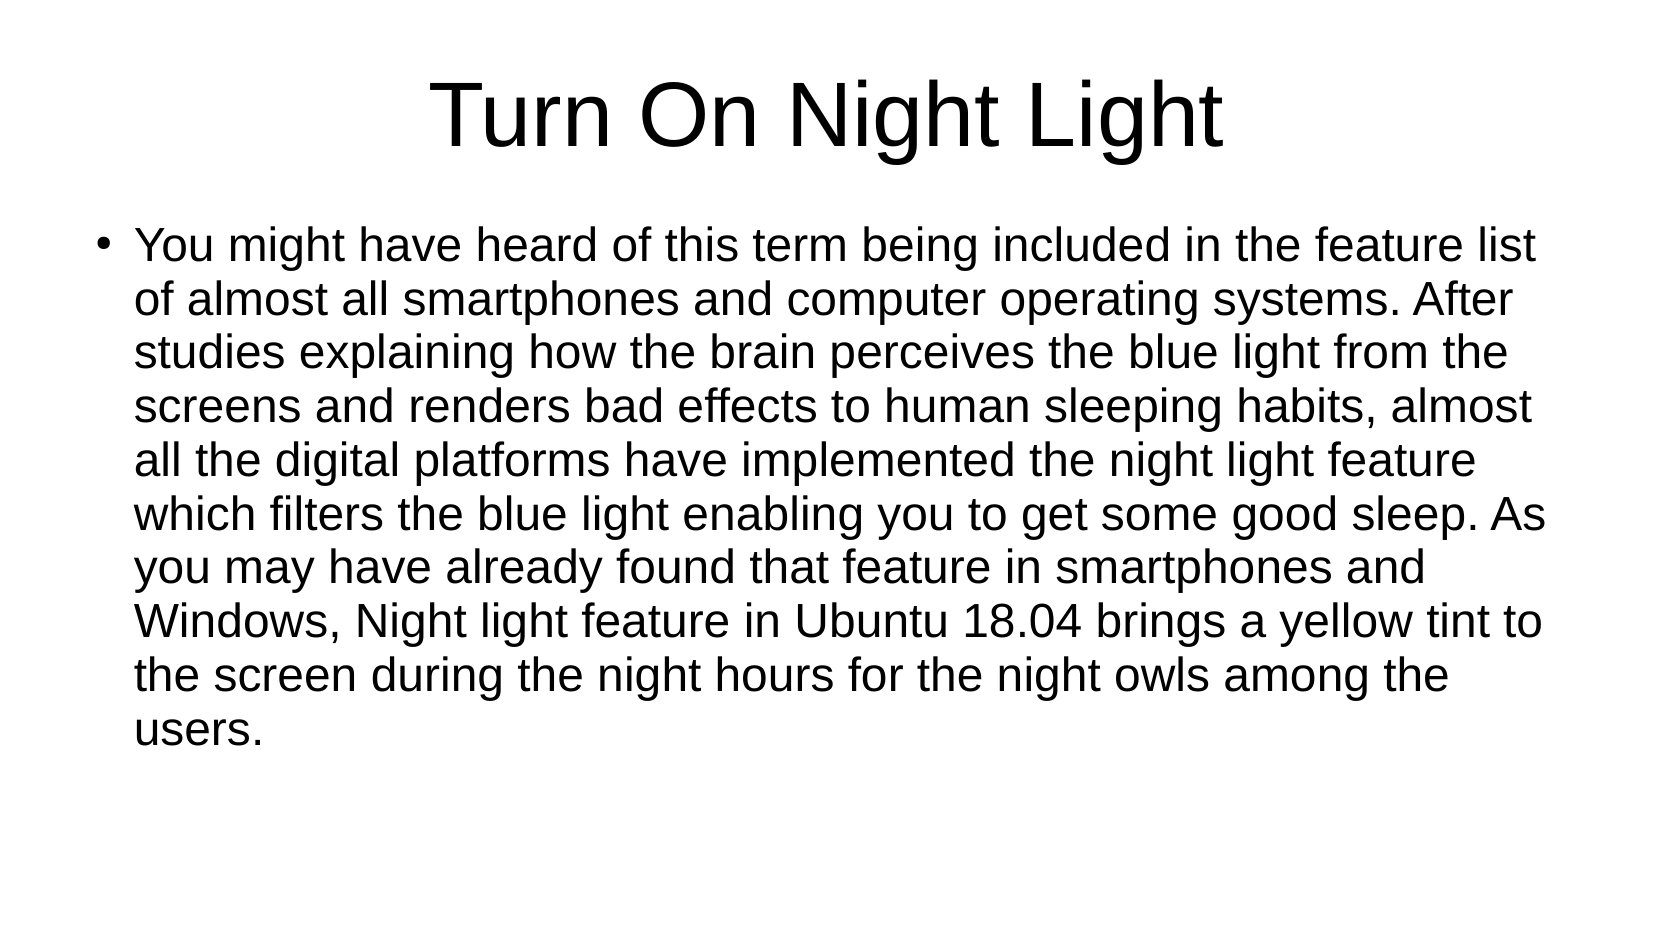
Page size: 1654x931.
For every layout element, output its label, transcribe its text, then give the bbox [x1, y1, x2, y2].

title Turn On Night Light [82, 37, 1571, 193]
list You might have heard of this term being included in the feature list of almost all smartphones and computer operating systems. After studies explaining how the brain perceives the blue light from the screens and renders bad effects to human sleeping habits, almost all the digital platforms have implemented the night light feature which filters the blue light enabling you to get some good sleep. As you may have already found that feature in smartphones and Windows, Night light feature in Ubuntu 18.04 brings a yellow tint to the screen during the night hours for the night owls among the users. [82, 217, 1571, 758]
